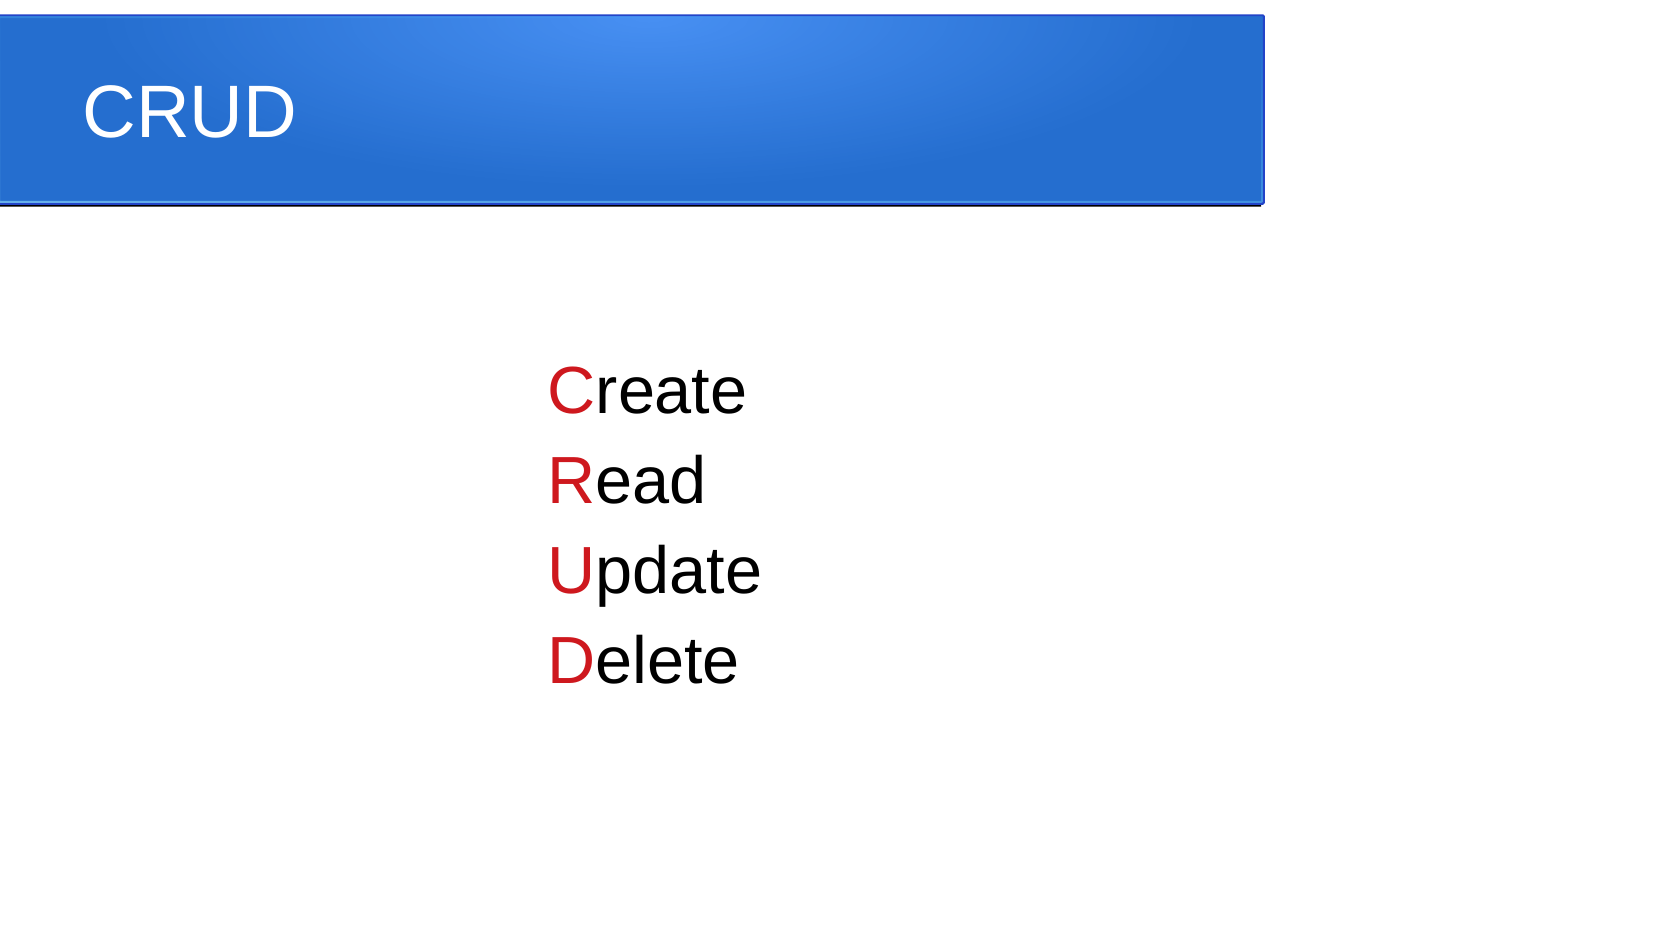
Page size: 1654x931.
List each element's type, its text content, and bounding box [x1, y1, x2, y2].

title CRUD [82, 35, 1235, 189]
subtitle Create Read Update Delete [547, 255, 871, 796]
